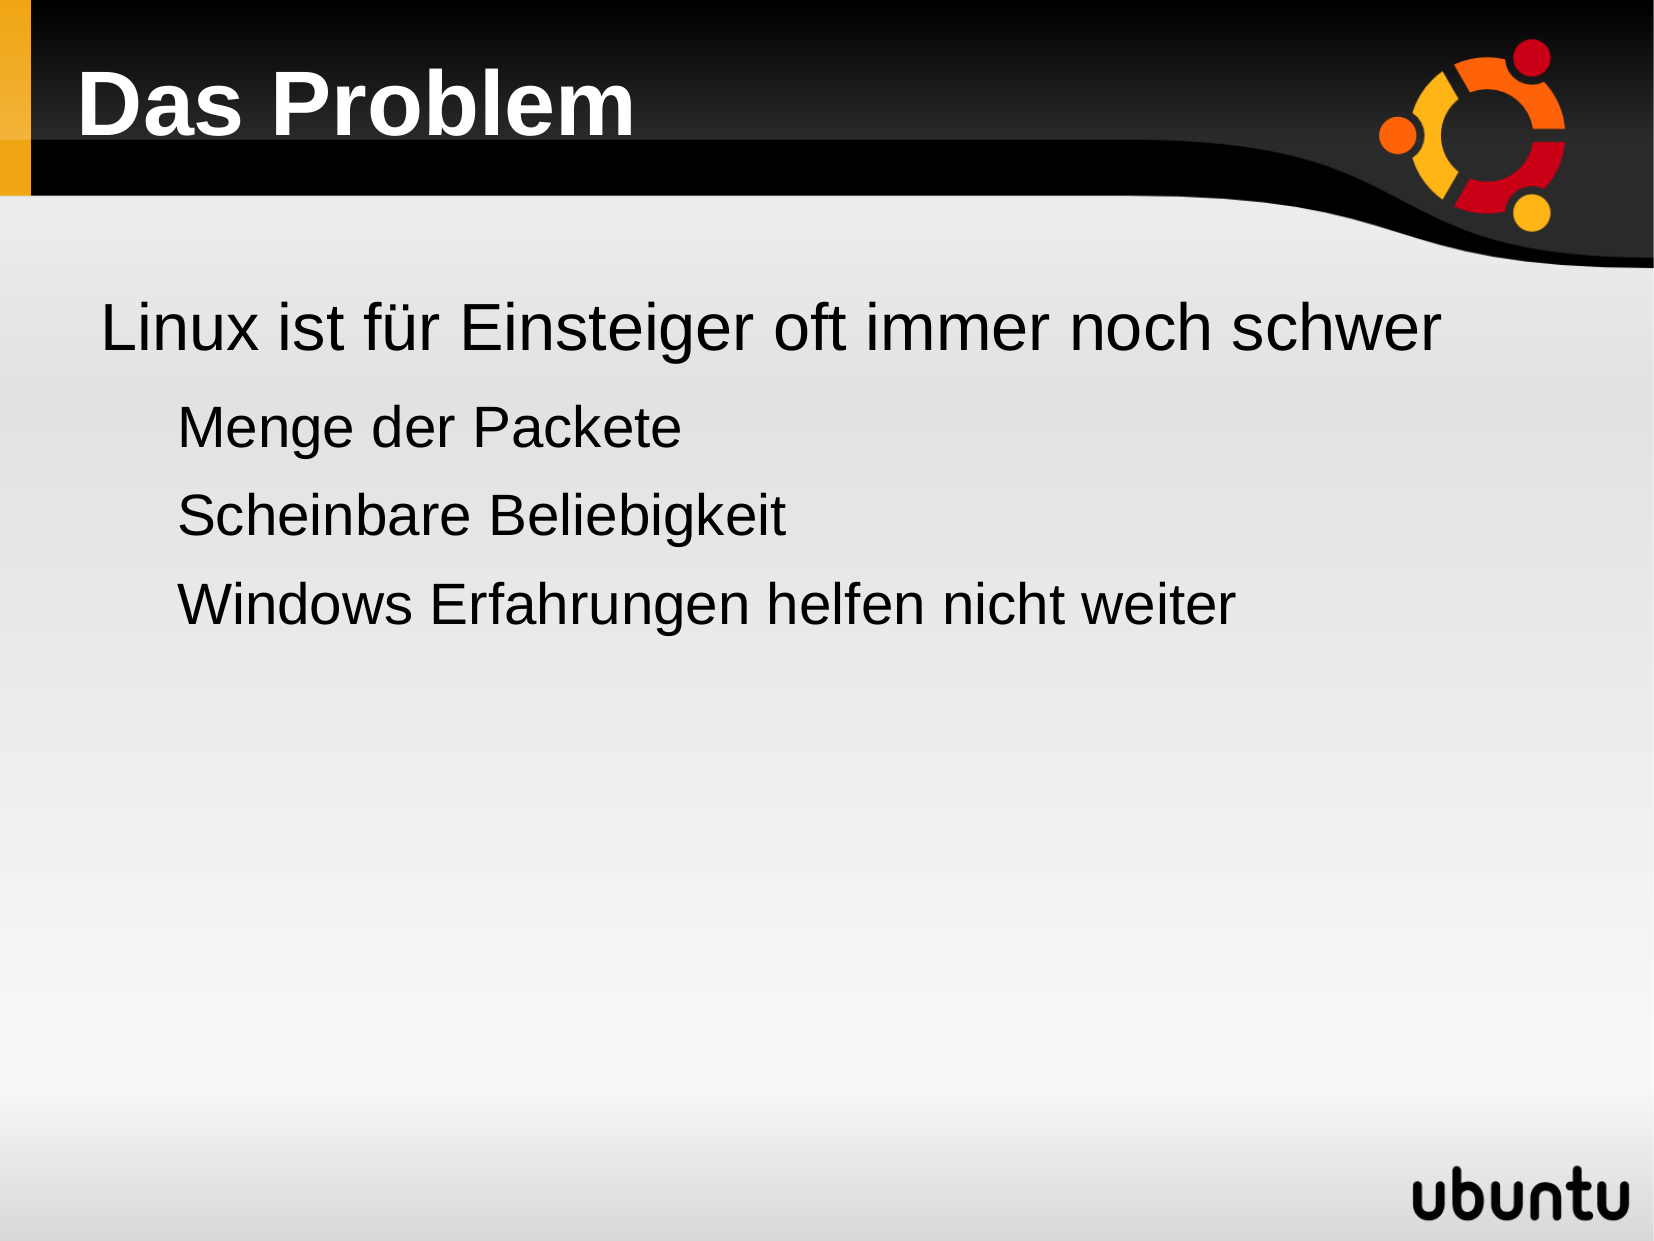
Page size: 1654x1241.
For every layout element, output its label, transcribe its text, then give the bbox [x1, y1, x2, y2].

title Das Problem [76, 0, 1565, 208]
list Linux ist für Einsteiger oft immer noch schwer Menge der Packete Scheinbare Beliebigkeit Windows Erfahrungen helfen nicht weiter [82, 290, 1571, 1094]
picture [0, 0, 1654, 1241]
